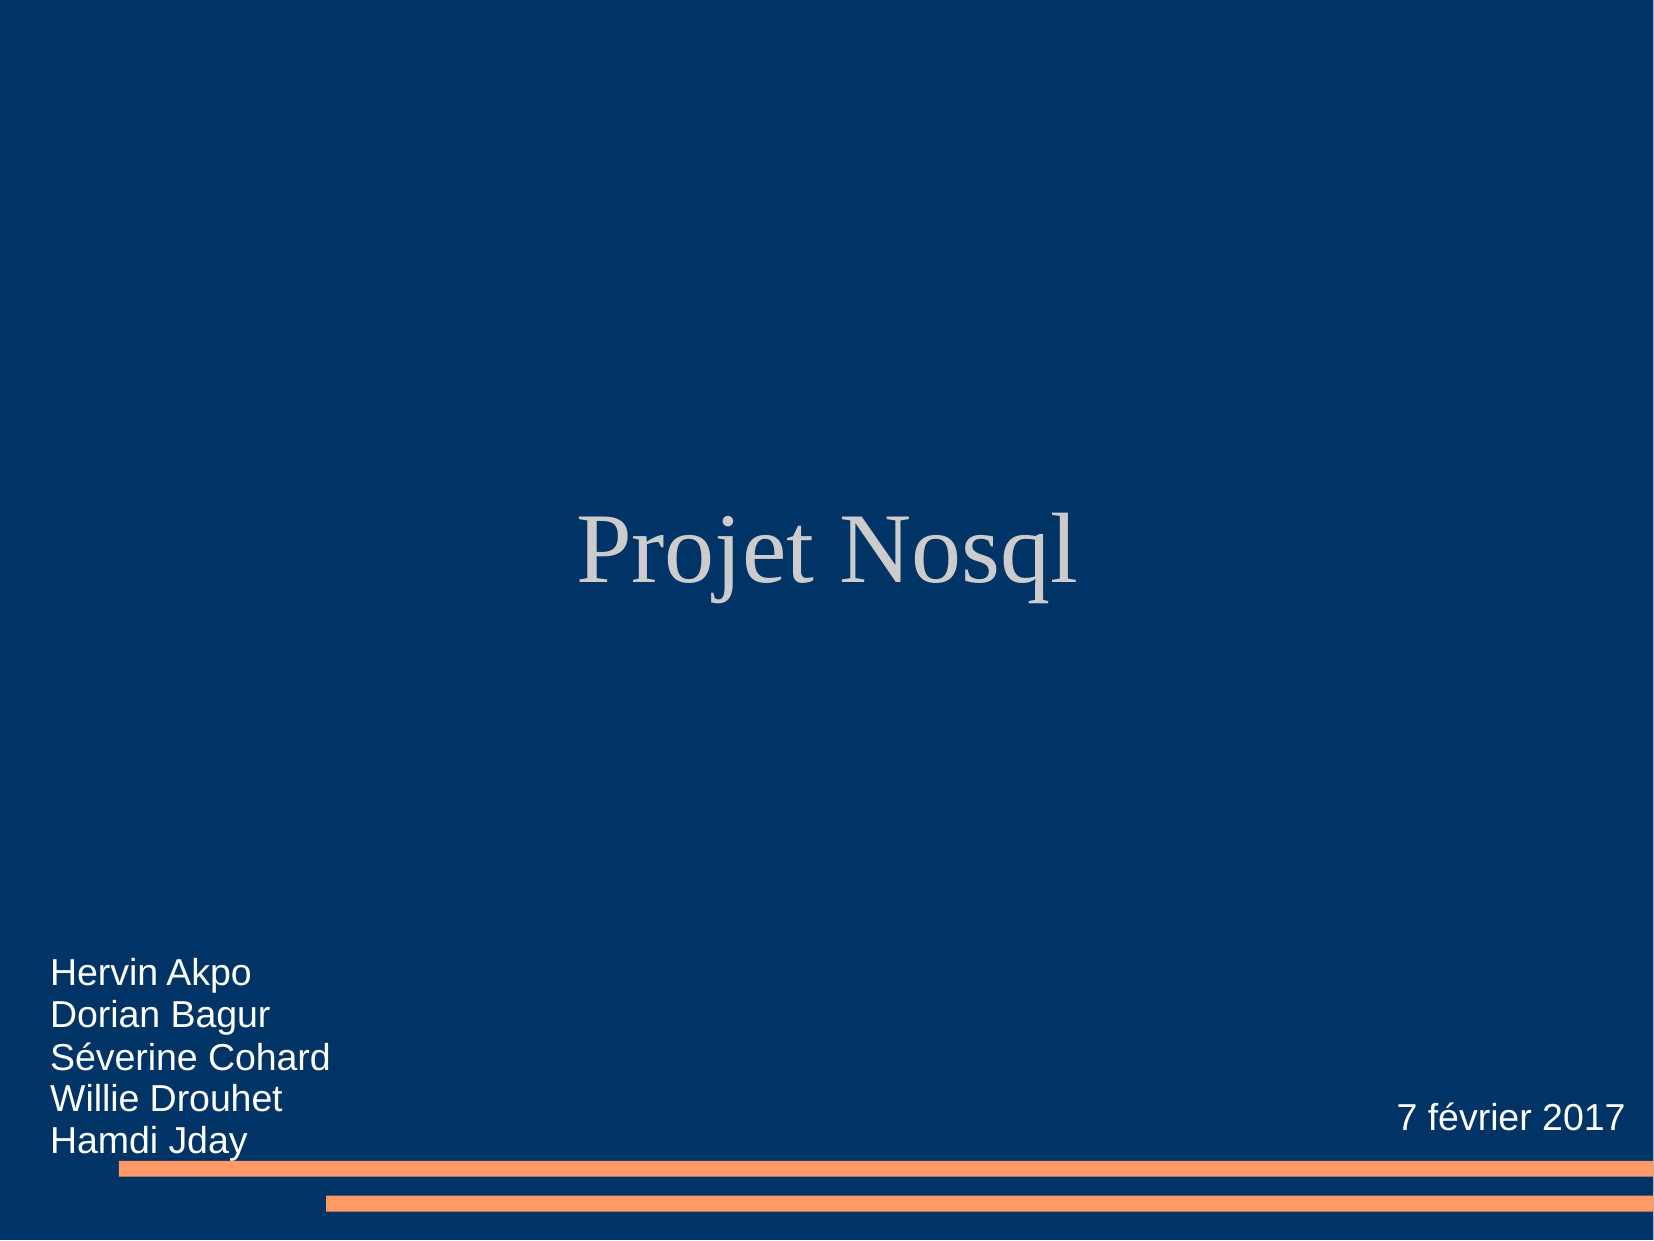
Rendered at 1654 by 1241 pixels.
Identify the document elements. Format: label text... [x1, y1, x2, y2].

text_box 7 février 2017 [1381, 1088, 1641, 1146]
subtitle Projet Nosql [121, 437, 1534, 662]
text_box Hervin Akpo Dorian Bagur Séverine Cohard Willie Drouhet Hamdi Jday [35, 944, 449, 1170]
